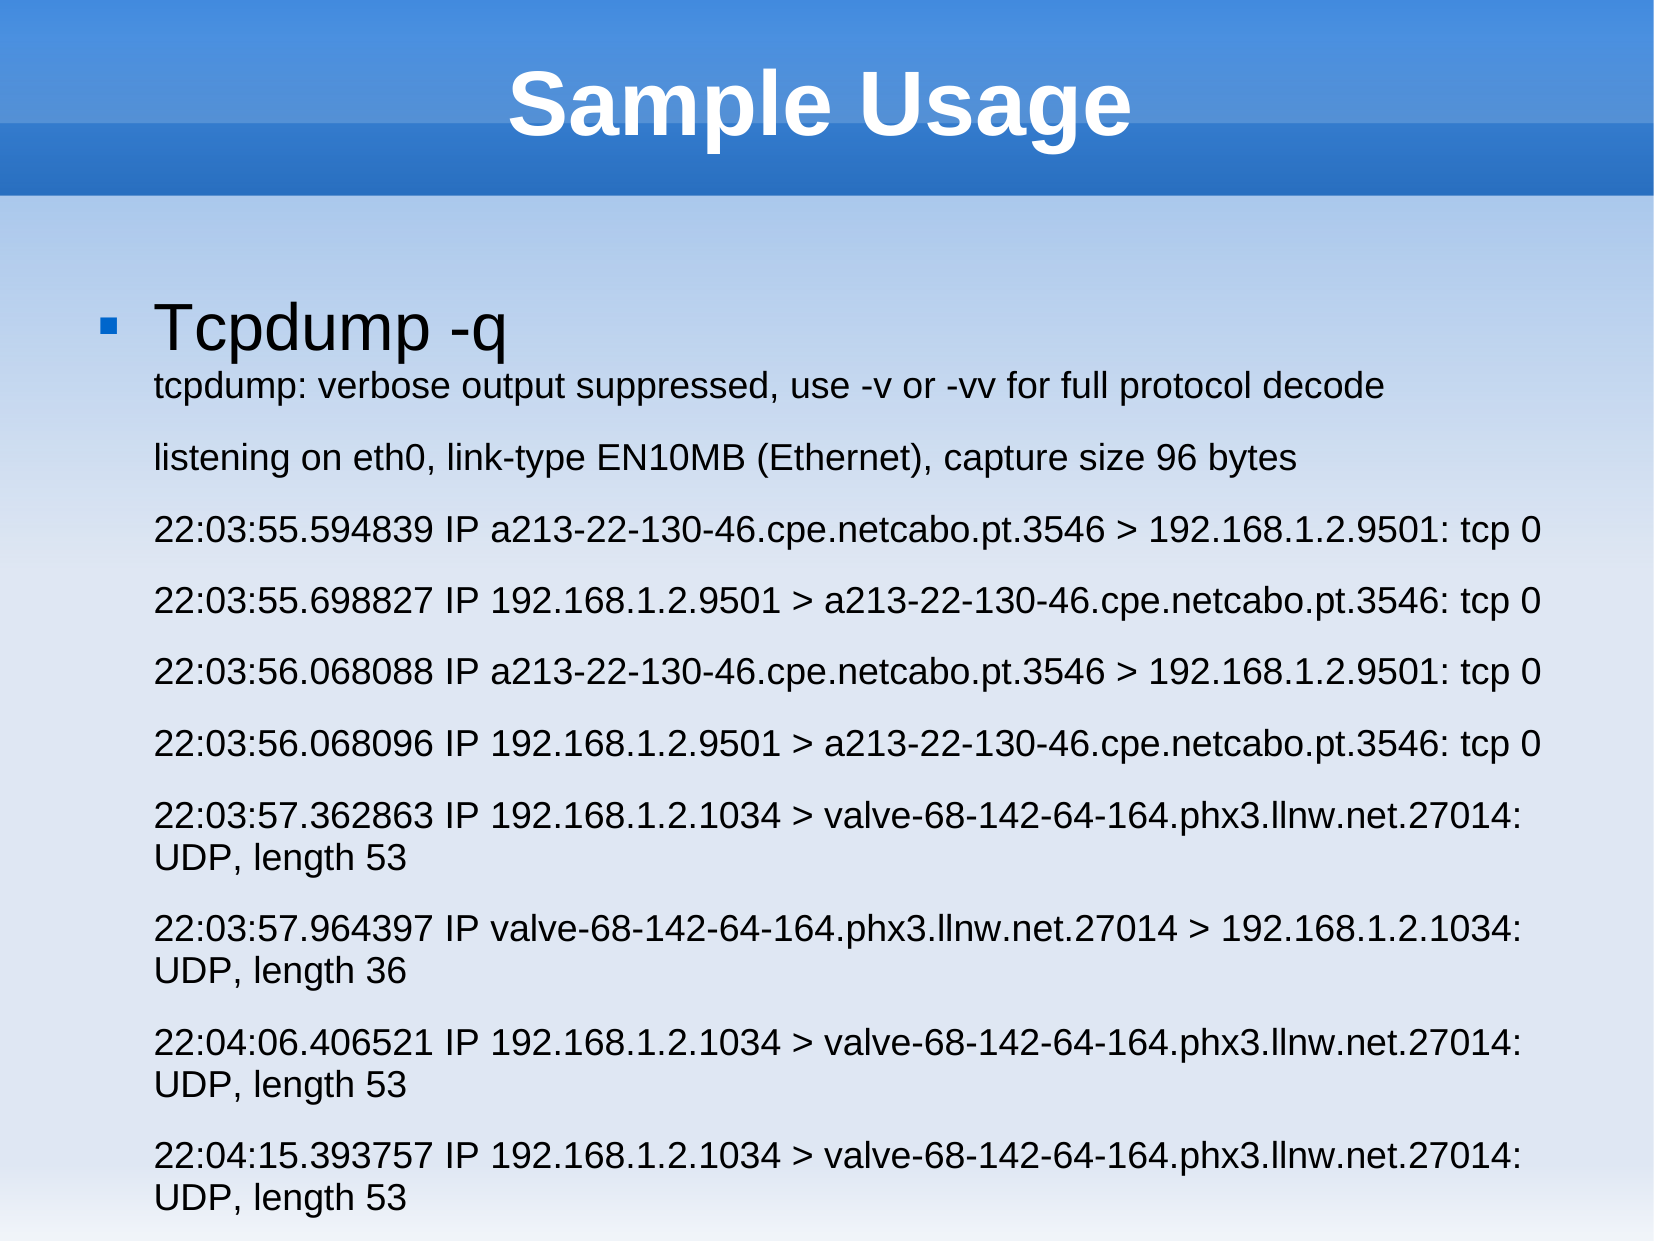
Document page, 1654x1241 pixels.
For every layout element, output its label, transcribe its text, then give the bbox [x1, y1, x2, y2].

title Sample Usage [76, 0, 1565, 208]
picture [0, 0, 1654, 1241]
list Tcpdump -q tcpdump: verbose output suppressed, use -v or -vv for full protocol decode listening on eth0, link-type EN10MB (Ethernet), capture size 96 bytes 22:03:55.594839 IP a213-22-130-46.cpe.netcabo.pt.3546 > 192.168.1.2.9501: tcp 0 22:03:55.698827 IP 192.168.1.2.9501 > a213-22-130-46.cpe.netcabo.pt.3546: tcp 0 22:03:56.068088 IP a213-22-130-46.cpe.netcabo.pt.3546 > 192.168.1.2.9501: tcp 0 22:03:56.068096 IP 192.168.1.2.9501 > a213-22-130-46.cpe.netcabo.pt.3546: tcp 0 22:03:57.362863 IP 192.168.1.2.1034 > valve-68-142-64-164.phx3.llnw.net.27014: UDP, length 53 22:03:57.964397 IP valve-68-142-64-164.phx3.llnw.net.27014 > 192.168.1.2.1034: UDP, length 36 22:04:06.406521 IP 192.168.1.2.1034 > valve-68-142-64-164.phx3.llnw.net.27014: UDP, length 53 22:04:15.393757 IP 192.168.1.2.1034 > valve-68-142-64-164.phx3.llnw.net.27014: UDP, length 53 [82, 290, 1571, 1219]
